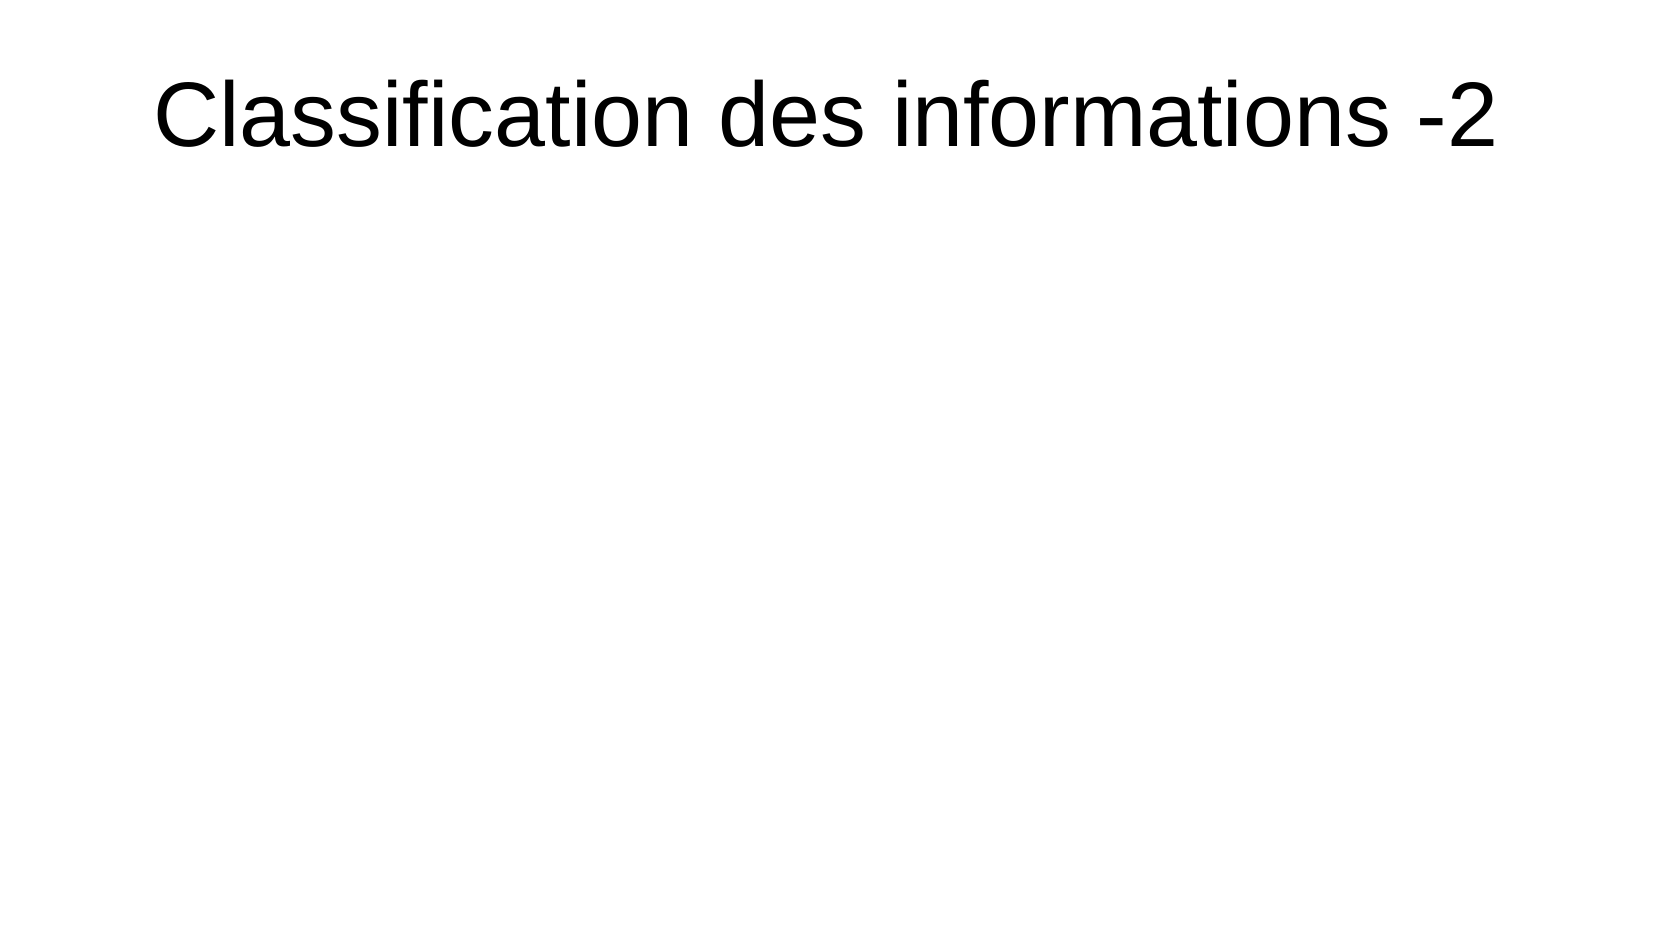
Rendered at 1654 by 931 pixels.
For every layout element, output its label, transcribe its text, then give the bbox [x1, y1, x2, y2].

title Classification des informations -2 [82, 37, 1571, 193]
